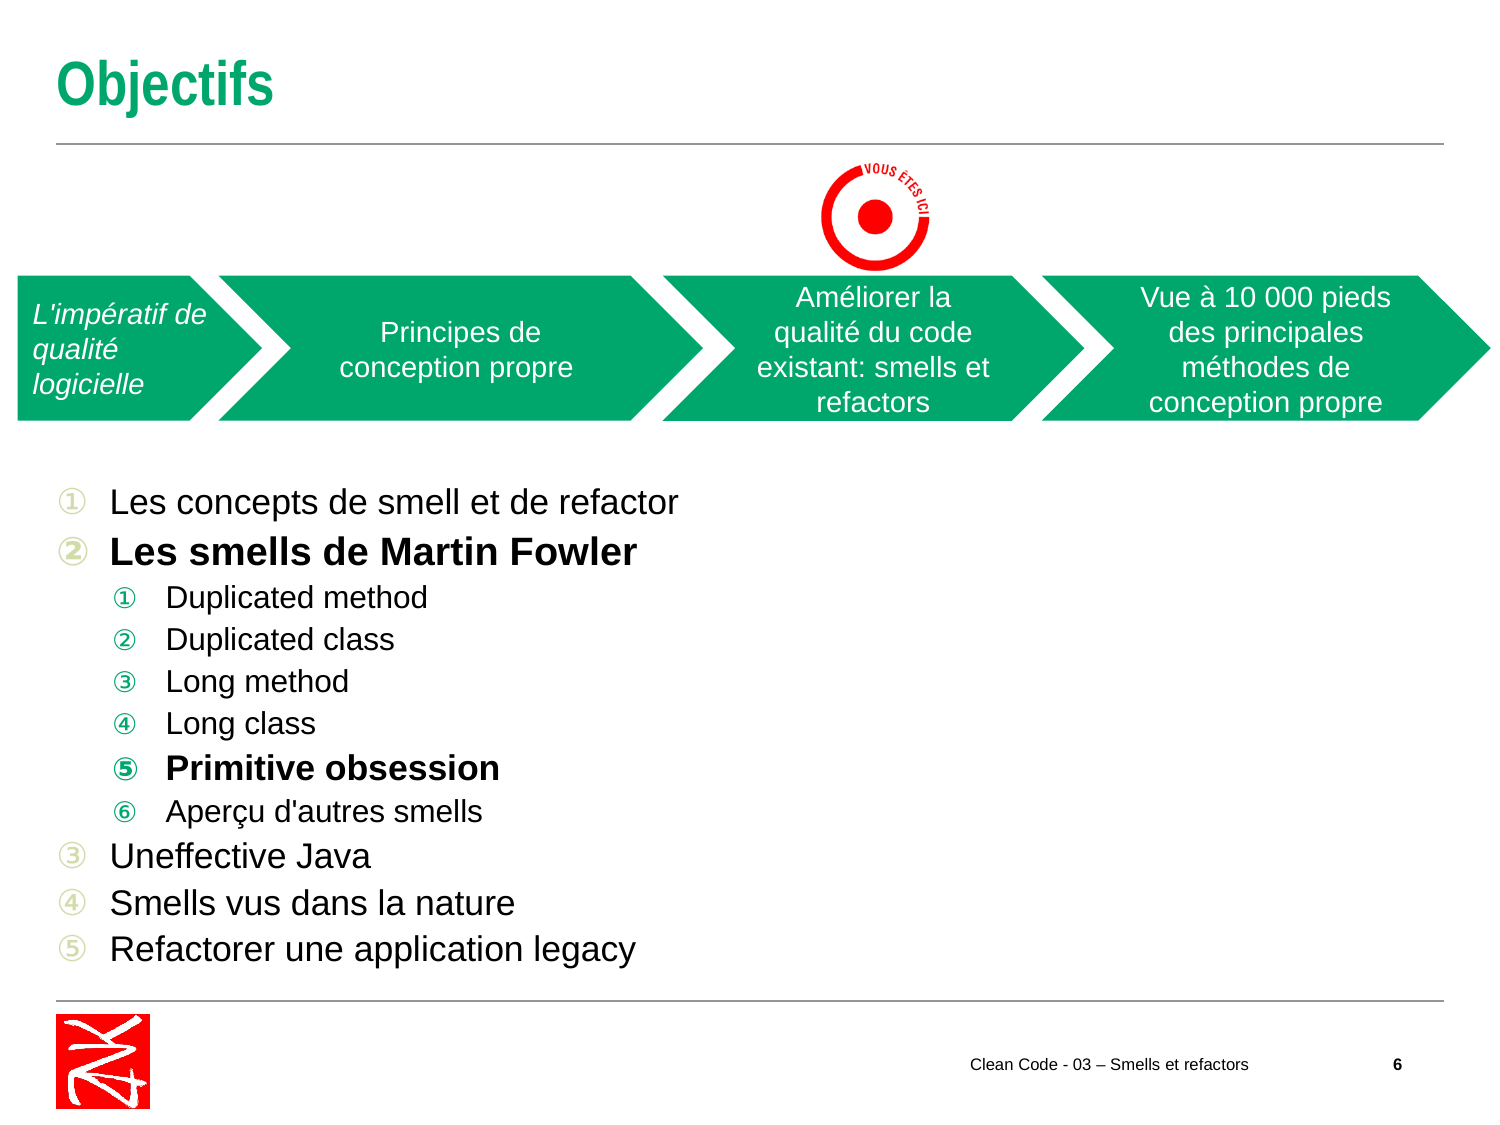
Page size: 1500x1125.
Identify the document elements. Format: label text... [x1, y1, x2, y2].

title Objectifs [56, 18, 1444, 142]
list Les concepts de smell et de refactor Les smells de Martin Fowler Duplicated method Duplicated class Long method Long class Primitive obsession Aperçu d'autres smells Uneffective Java Smells vus dans la nature Refactorer une application legacy [56, 432, 1444, 972]
text_box Améliorer la qualité du code existant: smells et refactors [662, 275, 1085, 421]
picture [55, 1014, 151, 1109]
text_box Principes de conception propre [218, 275, 704, 421]
slide_number <number> [1372, 1049, 1403, 1079]
text_box L'impératif de qualité logicielle [17, 275, 262, 421]
footer Clean Code - 03 – Smells et refactors [919, 1049, 1250, 1079]
picture [810, 153, 941, 275]
text_box Vue à 10 000 pieds des principales méthodes de conception propre [1041, 275, 1491, 421]
